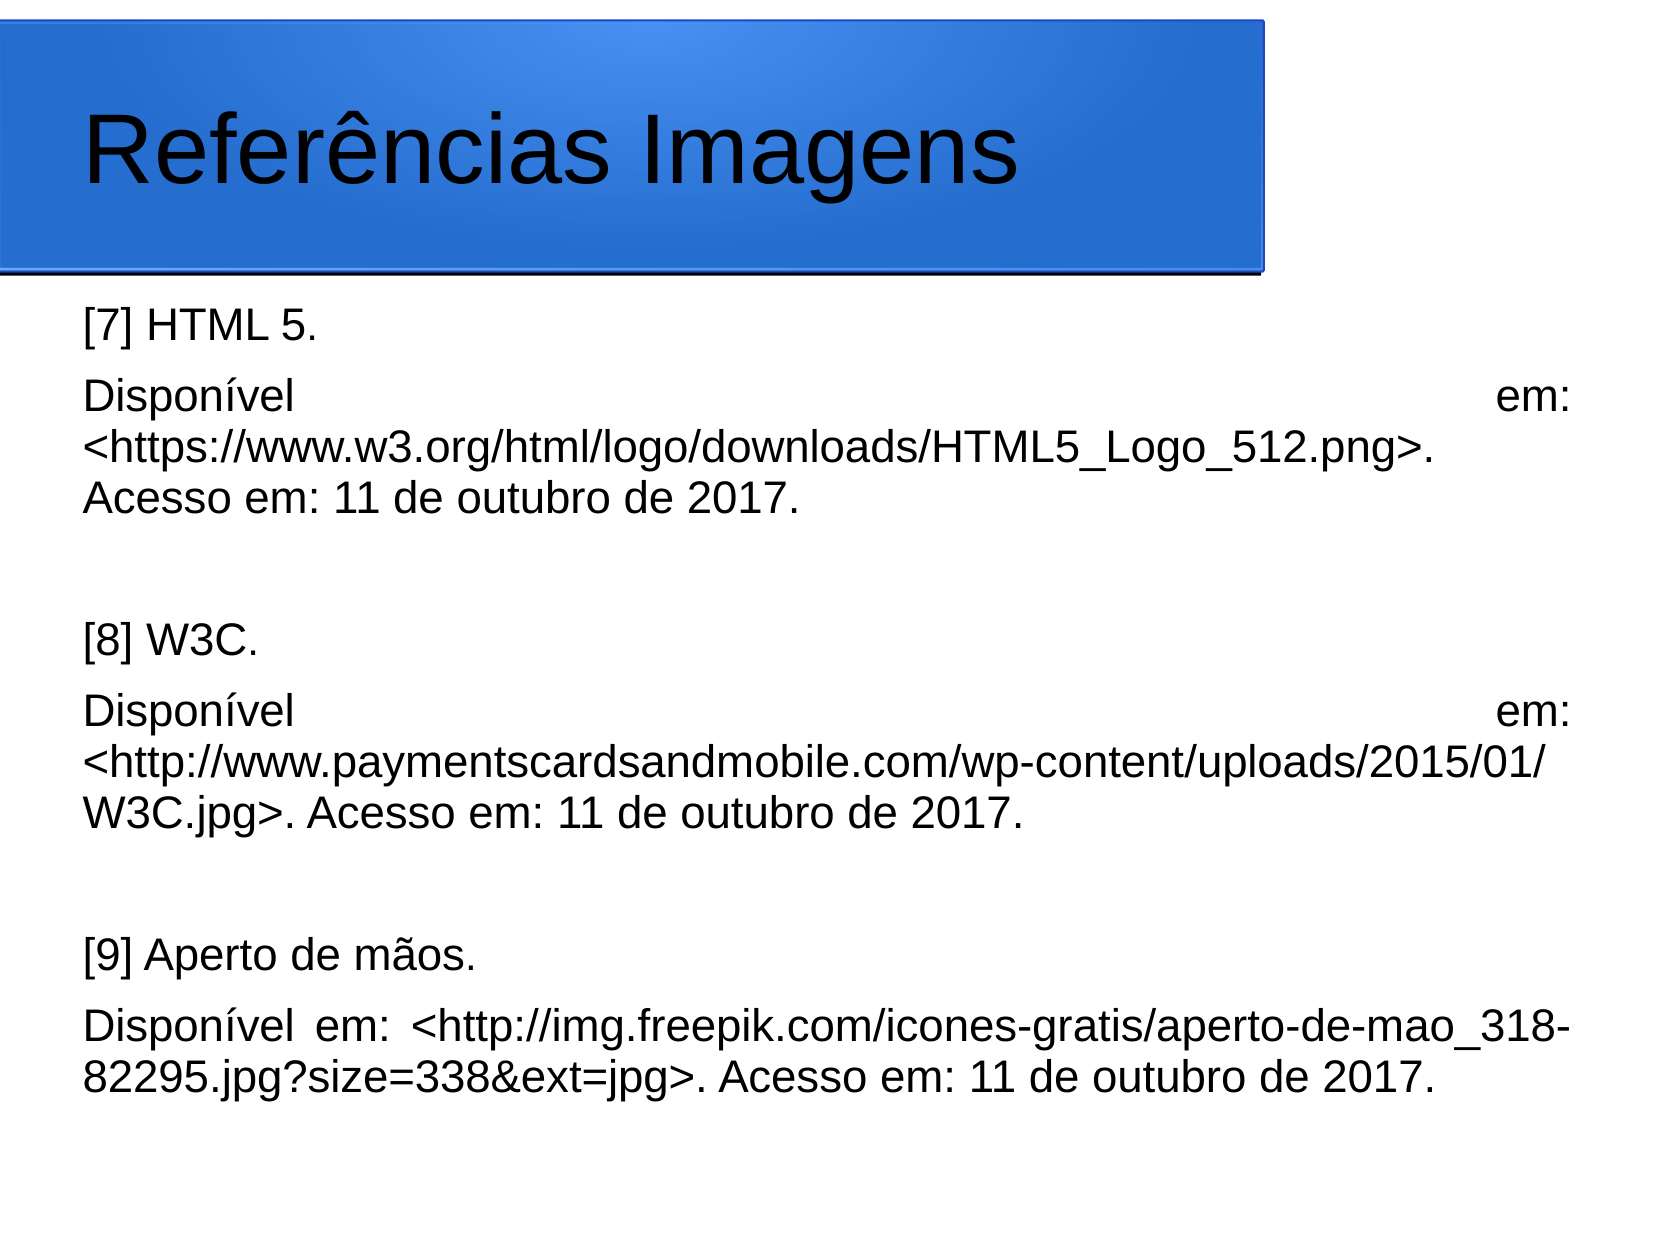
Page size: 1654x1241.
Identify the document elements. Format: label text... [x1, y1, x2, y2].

list [7] HTML 5. Disponível em: <https://www.w3.org/html/logo/downloads/HTML5_Logo_512.png>. Acesso em: 11 de outubro de 2017. [8] W3C. Disponível em: <http://www.paymentscardsandmobile.com/wp-content/uploads/2015/01/W3C.jpg>. Acesso em: 11 de outubro de 2017. [9] Aperto de mãos. Disponível em: <http://img.freepik.com/icones-gratis/aperto-de-mao_318-82295.jpg?size=338&ext=jpg>. Acesso em: 11 de outubro de 2017. [82, 299, 1571, 1123]
title Referências Imagens [82, 47, 1235, 252]
